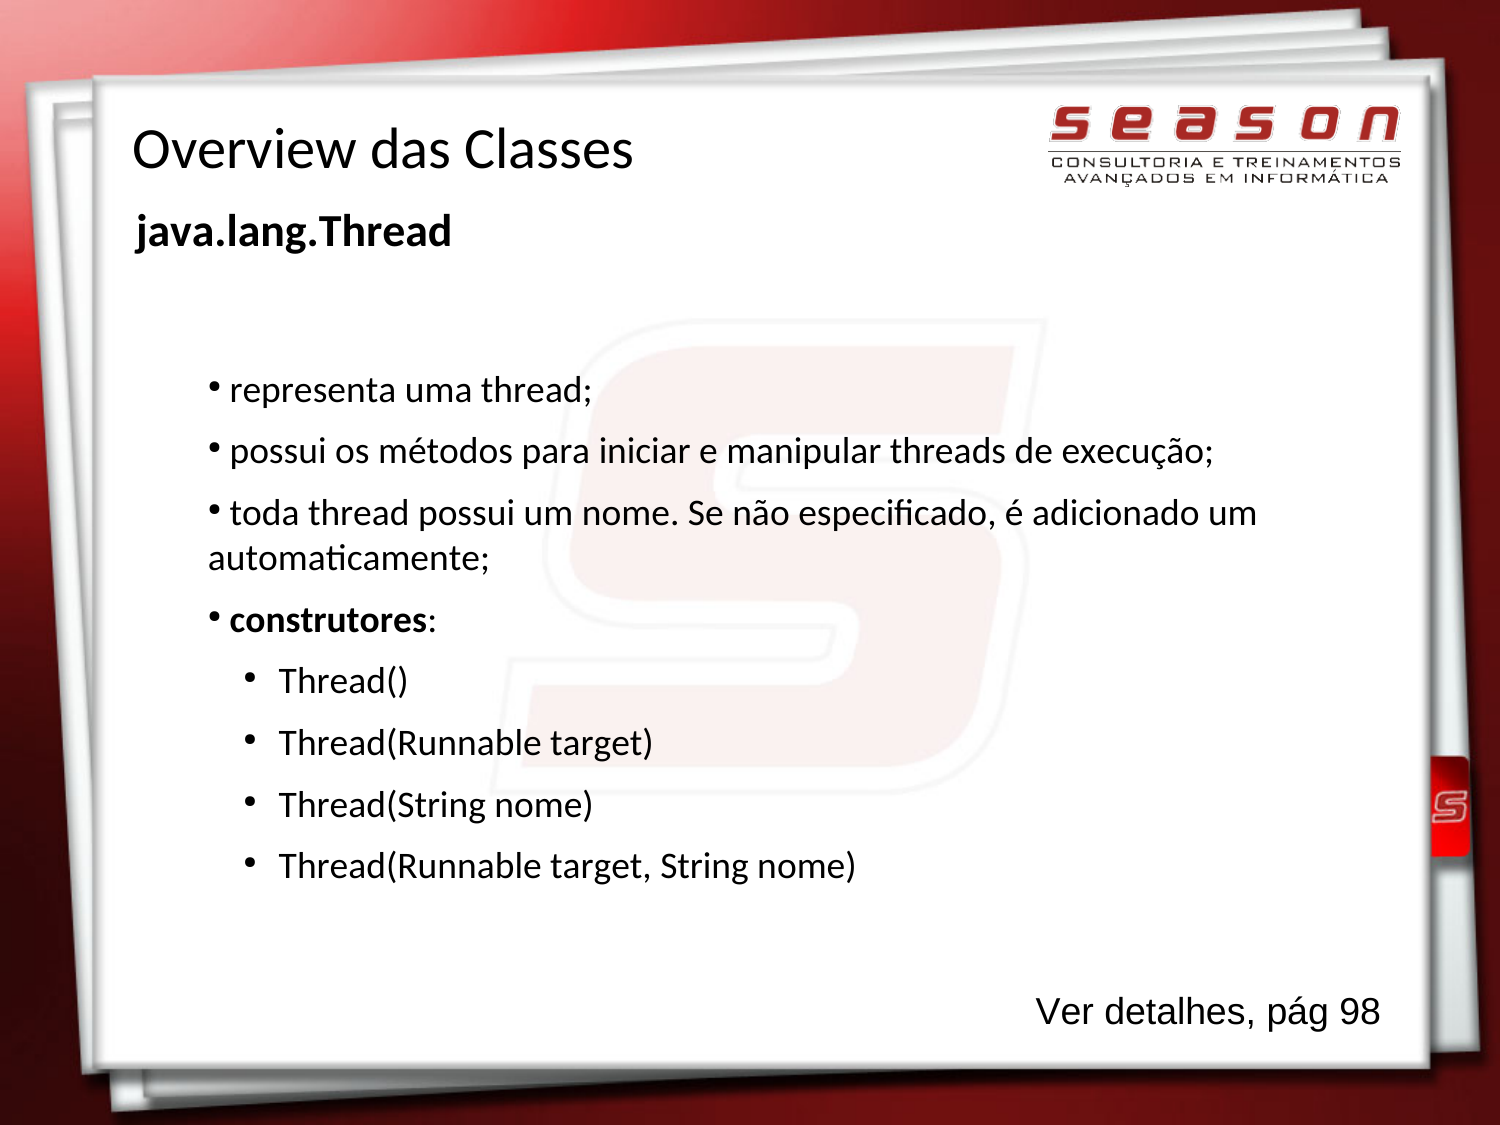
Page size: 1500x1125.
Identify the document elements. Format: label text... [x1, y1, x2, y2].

text_box representa uma thread; possui os métodos para iniciar e manipular threads de execução; toda thread possui um nome. Se não especificado, é adicionado um automaticamente; construtores: Thread() Thread(Runnable target) Thread(String nome) Thread(Runnable target, String nome) [207, 342, 1328, 909]
picture [0, 0, 1500, 1125]
text_box java.lang.Thread [119, 200, 1240, 256]
text_box Ver detalhes, pág 98 [708, 979, 1396, 1040]
title Overview das Classes [118, 33, 1394, 257]
